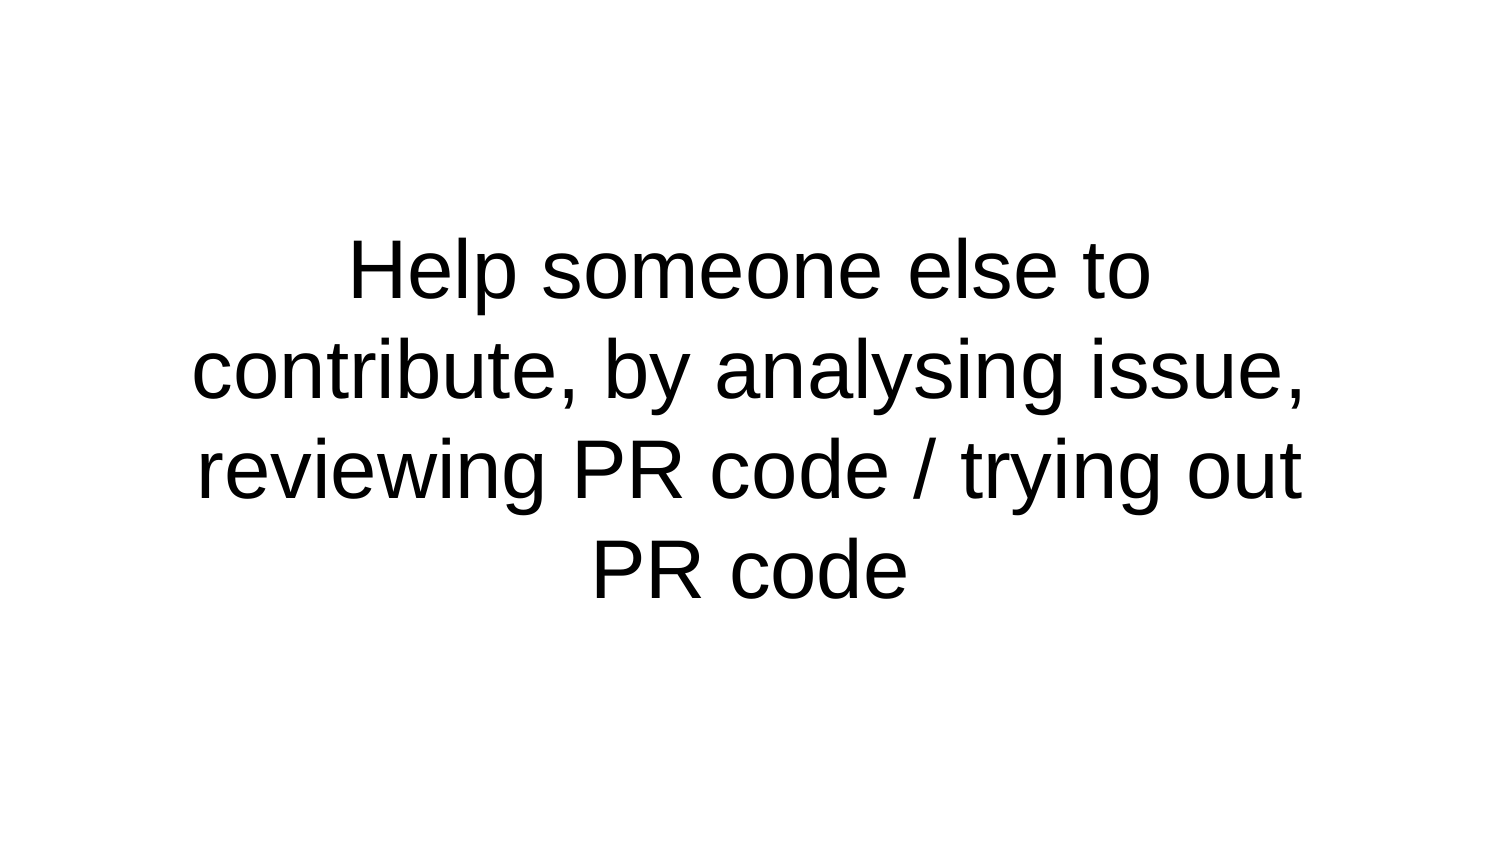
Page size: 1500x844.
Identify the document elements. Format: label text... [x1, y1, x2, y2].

text_box Help someone else to contribute, by analysing issue, reviewing PR code / trying out PR code [153, 200, 1347, 643]
